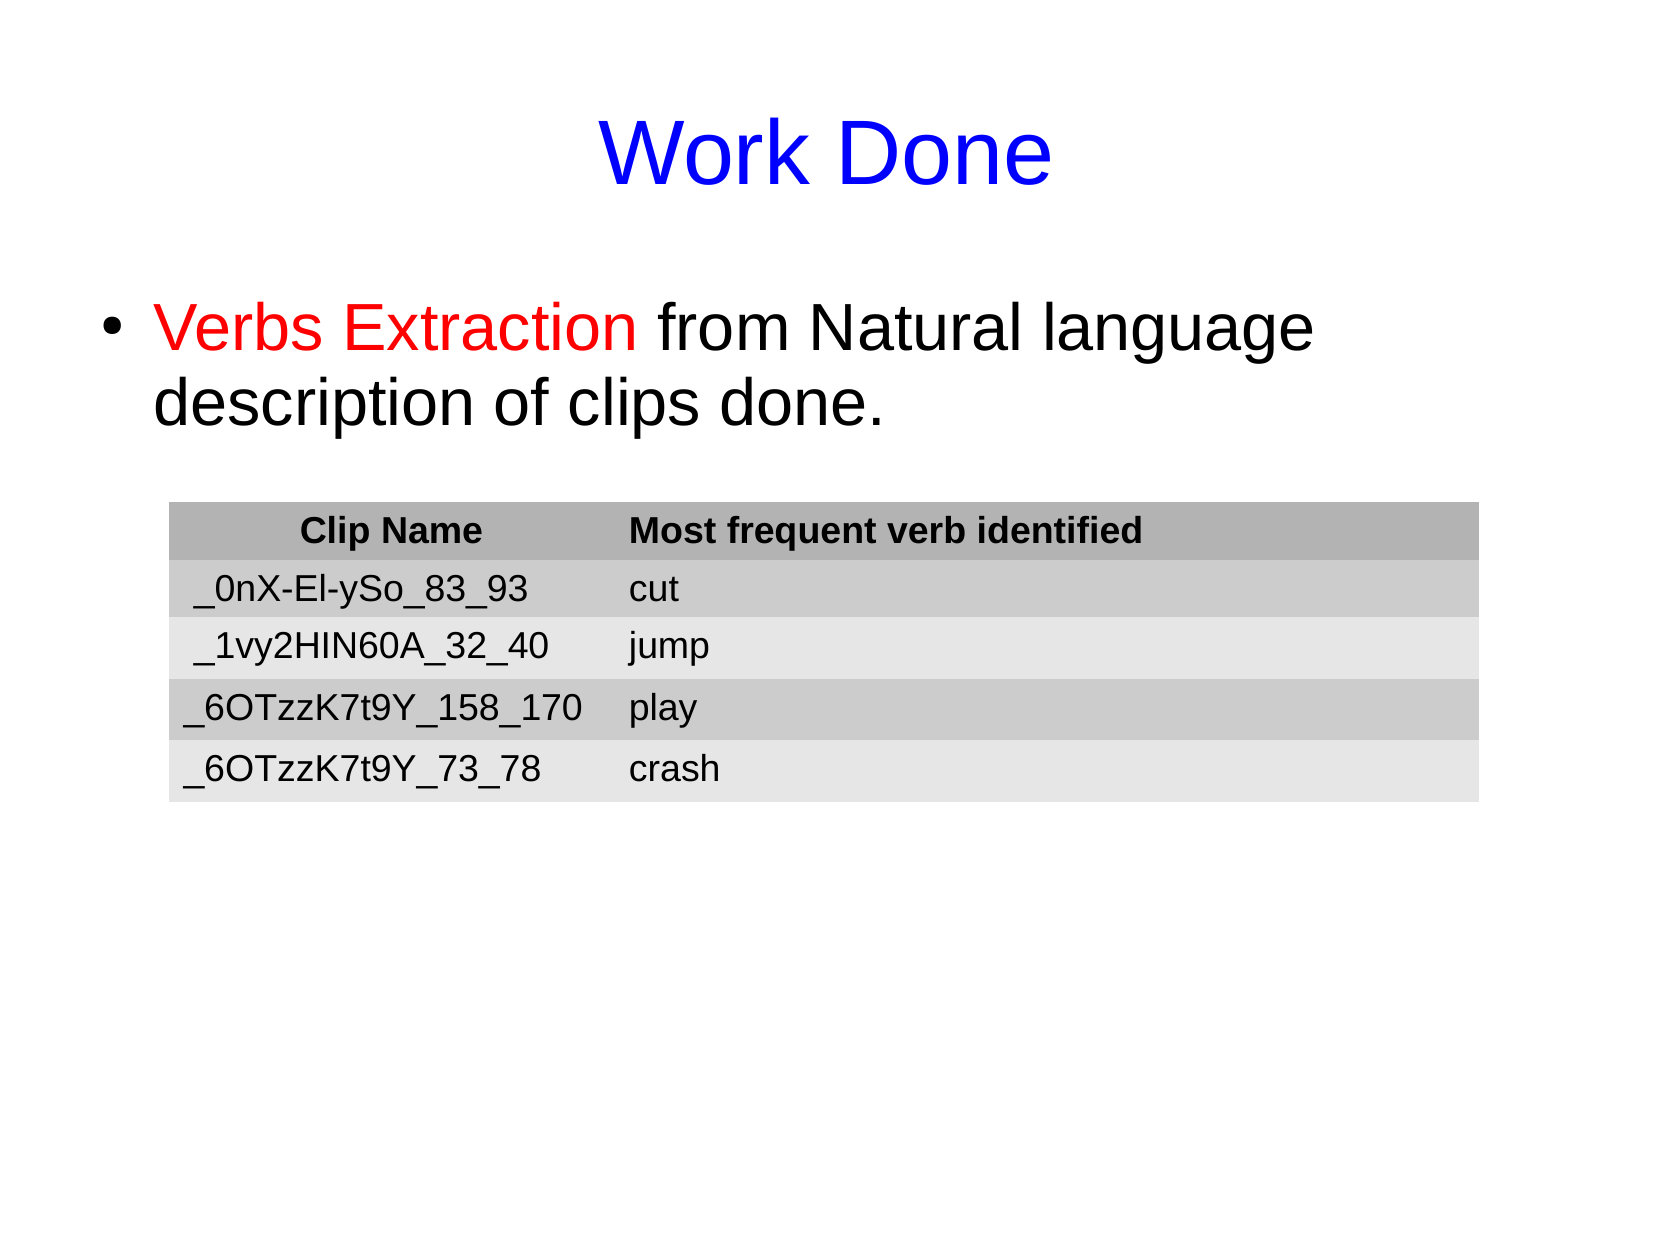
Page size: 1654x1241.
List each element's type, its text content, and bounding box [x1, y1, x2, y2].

table_header Clip Name [169, 502, 614, 560]
table_cell _0nX-El-ySo_83_93 [169, 560, 614, 617]
table_cell play [614, 679, 1479, 740]
table_header Most frequent verb identified [614, 502, 1479, 560]
table_cell jump [614, 617, 1479, 679]
title Work Done [82, 49, 1571, 257]
list Verbs Extraction from Natural language description of clips done. [82, 290, 1538, 1010]
table_cell _6OTzzK7t9Y_73_78 [169, 740, 614, 802]
table_cell crash [614, 740, 1479, 802]
table_cell _6OTzzK7t9Y_158_170 [169, 679, 614, 740]
table_cell cut [614, 560, 1479, 617]
table_cell _1vy2HIN60A_32_40 [169, 617, 614, 679]
